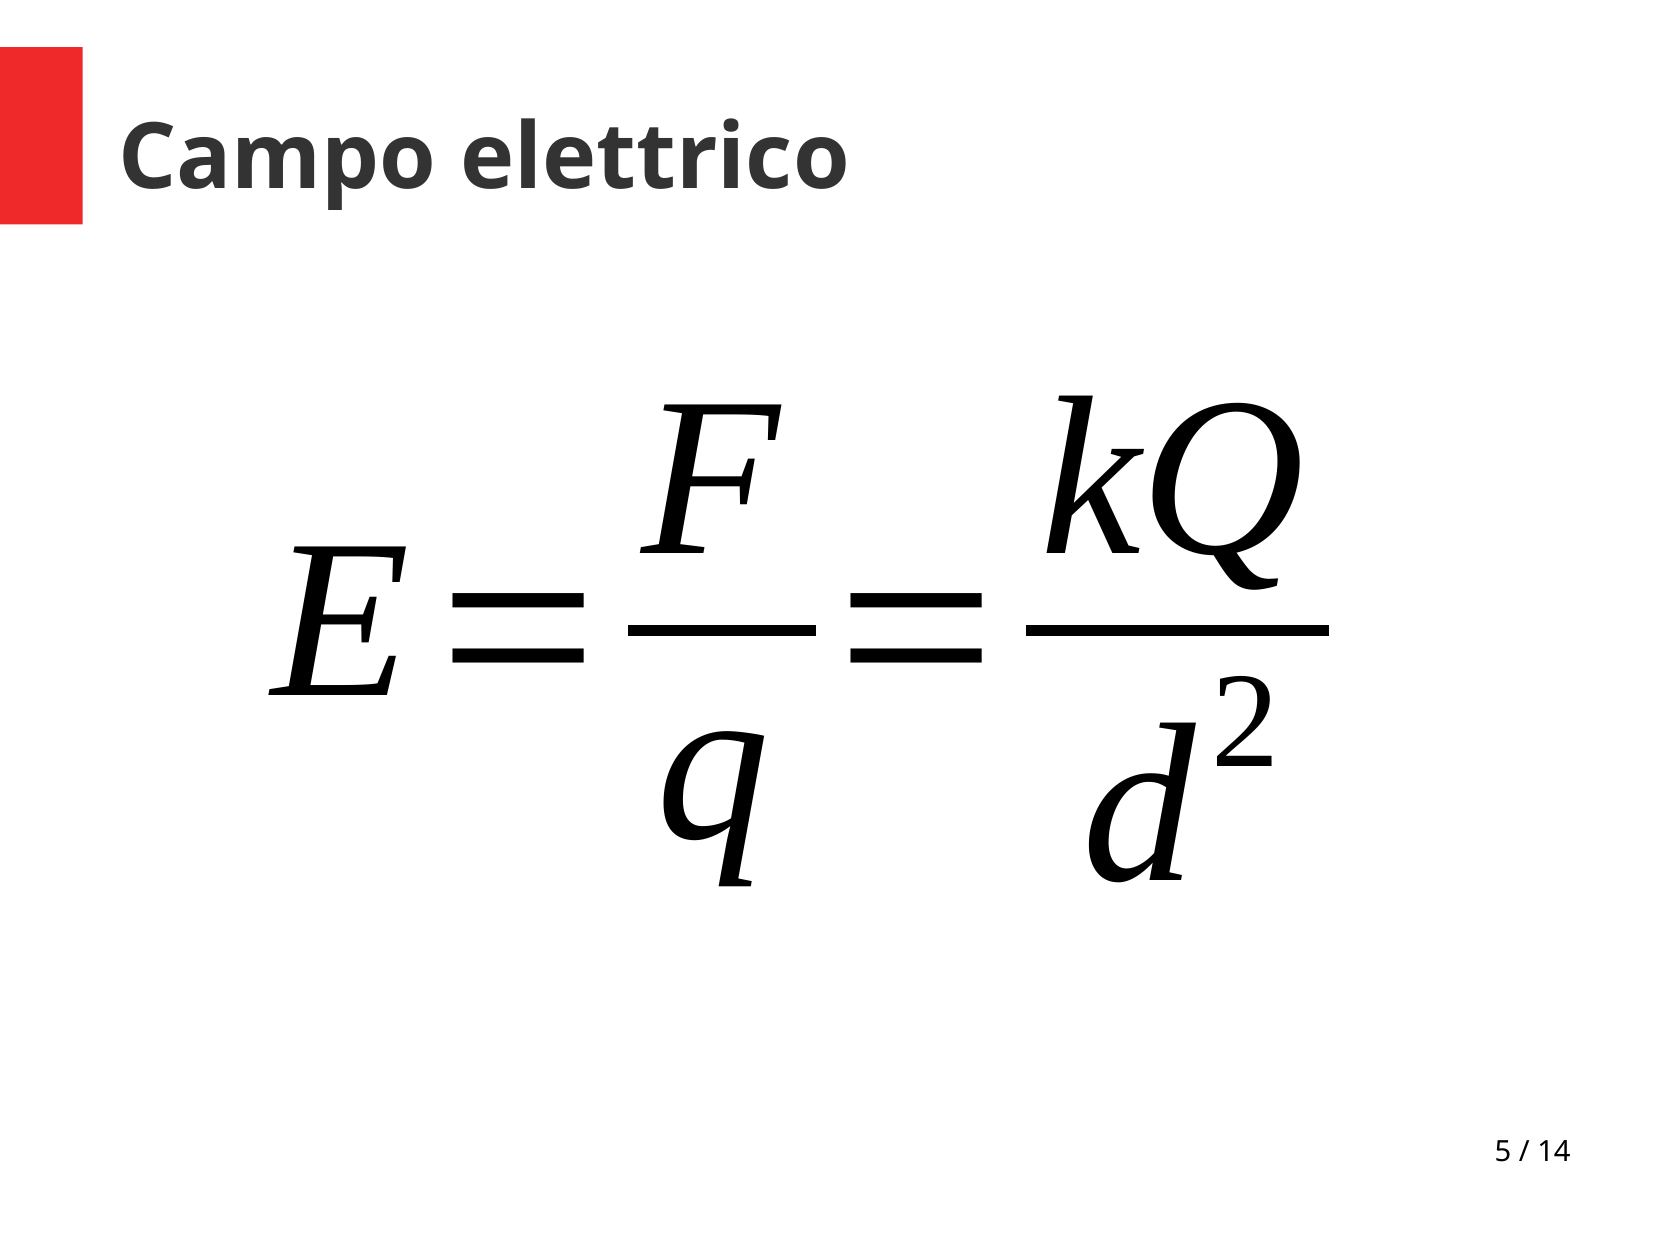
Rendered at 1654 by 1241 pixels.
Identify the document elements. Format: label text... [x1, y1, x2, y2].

chart [200, 354, 1395, 925]
title Campo elettrico [118, 49, 1571, 257]
